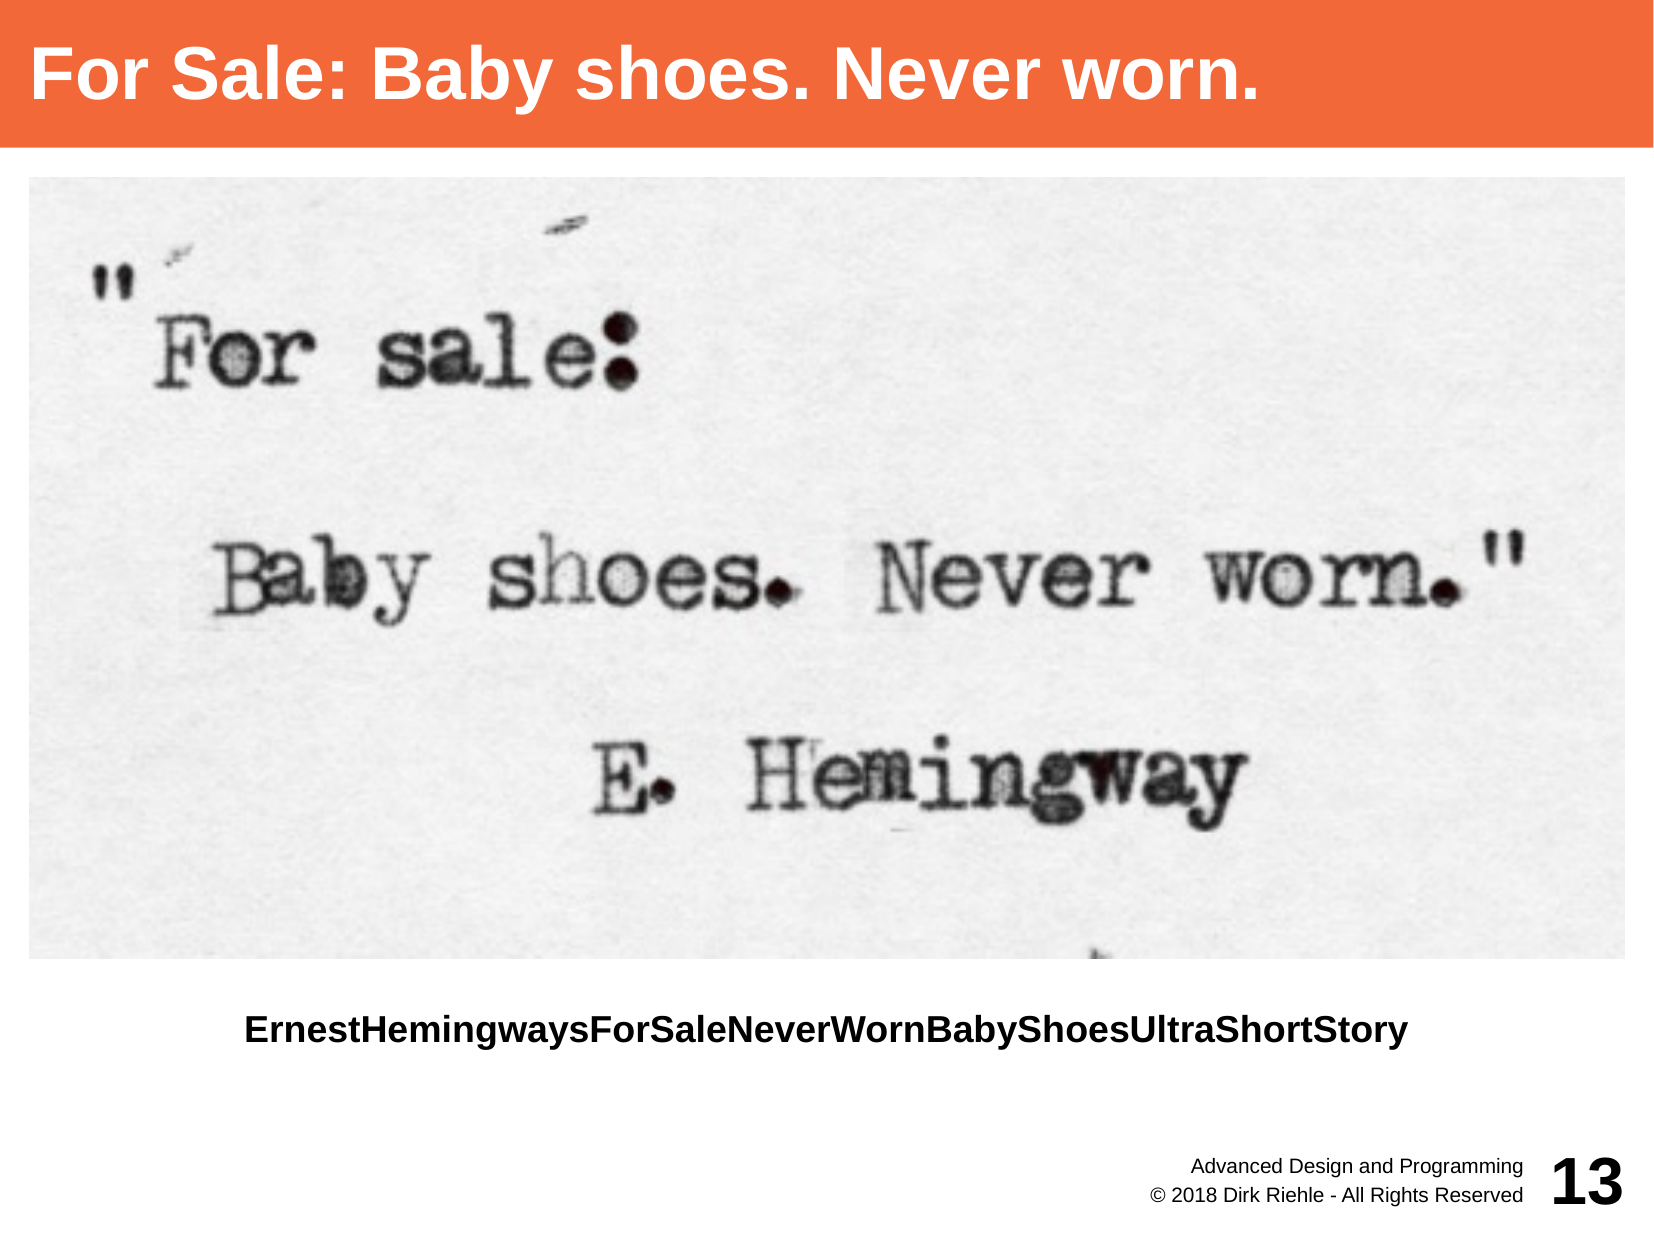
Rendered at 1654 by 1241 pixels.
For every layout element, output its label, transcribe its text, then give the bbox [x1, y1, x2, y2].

picture [29, 177, 1625, 960]
title For Sale: Baby shoes. Never worn. [0, 0, 1654, 148]
text_box ErnestHemingwaysForSaleNeverWornBabyShoesUltraShortStory [29, 974, 1625, 1063]
